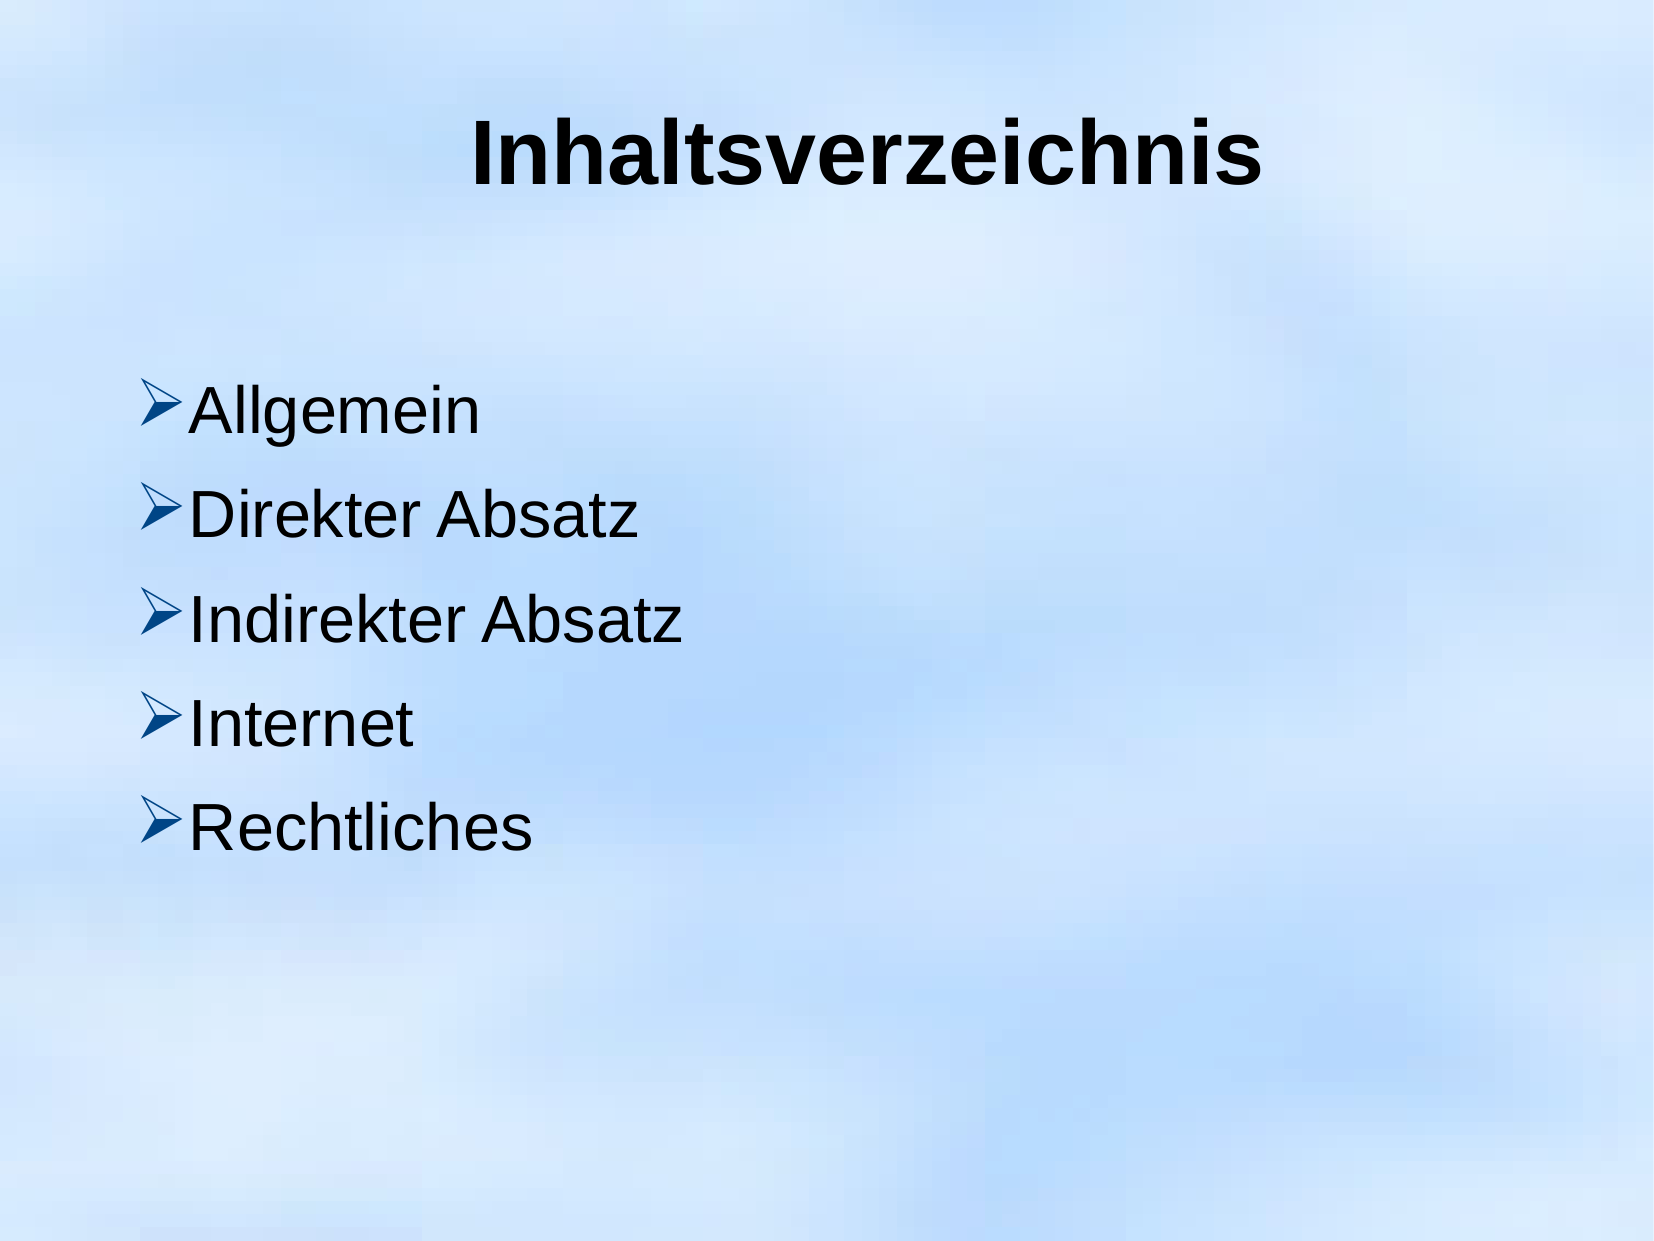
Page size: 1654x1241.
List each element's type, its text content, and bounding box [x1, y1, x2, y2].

list Allgemein Direkter Absatz Indirekter Absatz Internet Rechtliches [118, 373, 1625, 1093]
picture [0, 0, 1654, 1241]
title Inhaltsverzeichnis [124, 49, 1613, 257]
